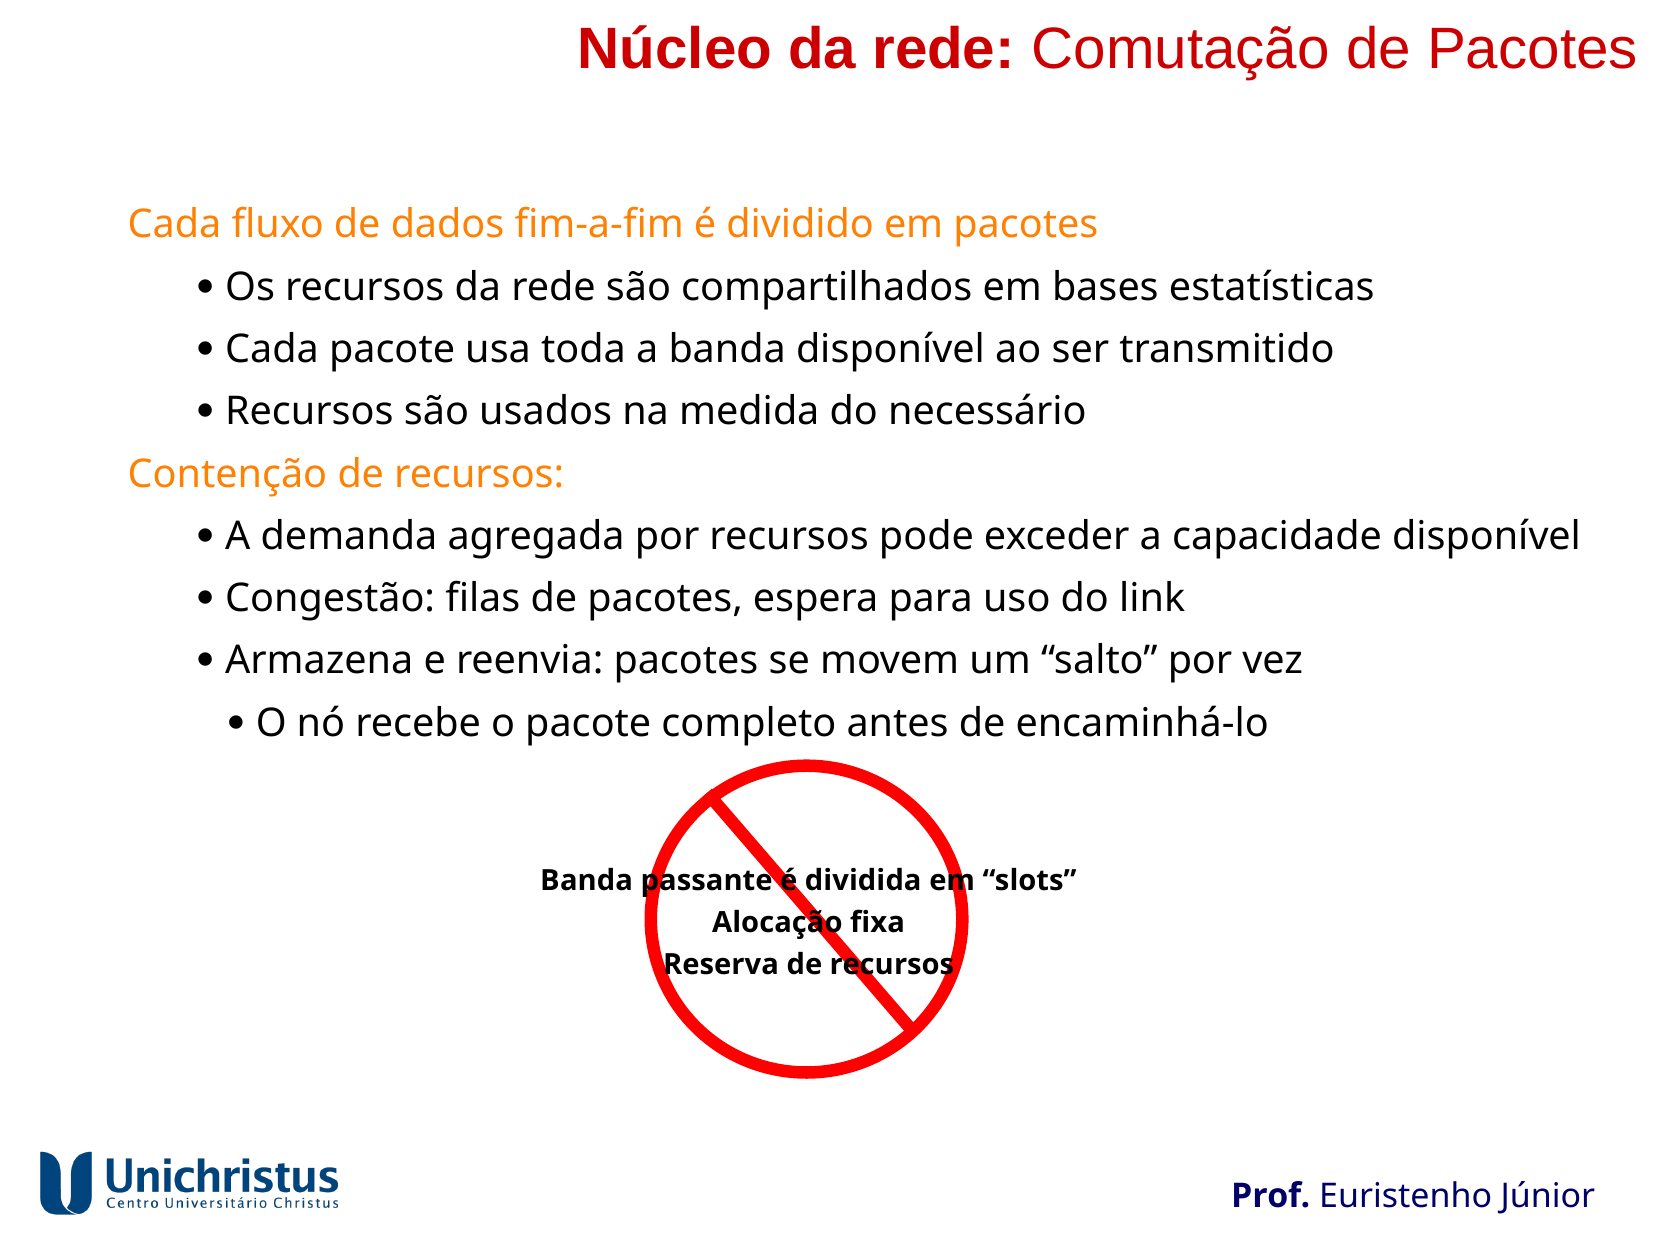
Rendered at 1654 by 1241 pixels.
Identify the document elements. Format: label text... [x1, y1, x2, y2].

text_box Prof. Euristenho Júnior [1216, 1163, 1654, 1224]
text_box Banda passante é dividida em “slots” Alocação fixa Reserva de recursos [450, 853, 1167, 1066]
text_box Núcleo da rede: Comutação de Pacotes [563, 8, 1654, 154]
picture [35, 1148, 343, 1217]
list Cada fluxo de dados fim-a-fim é dividido em pacotes  Os recursos da rede são compartilhados em bases estatísticas  Cada pacote usa toda a banda disponível ao ser transmitido  Recursos são usados na medida do necessário Contenção de recursos:  A demanda agregada por recursos pode exceder a capacidade disponível  Congestão: filas de pacotes, espera para uso do link  Armazena e reenvia: pacotes se movem um “salto” por vez  O nó recebe o pacote completo antes de encaminhá-lo [112, 190, 1600, 800]
